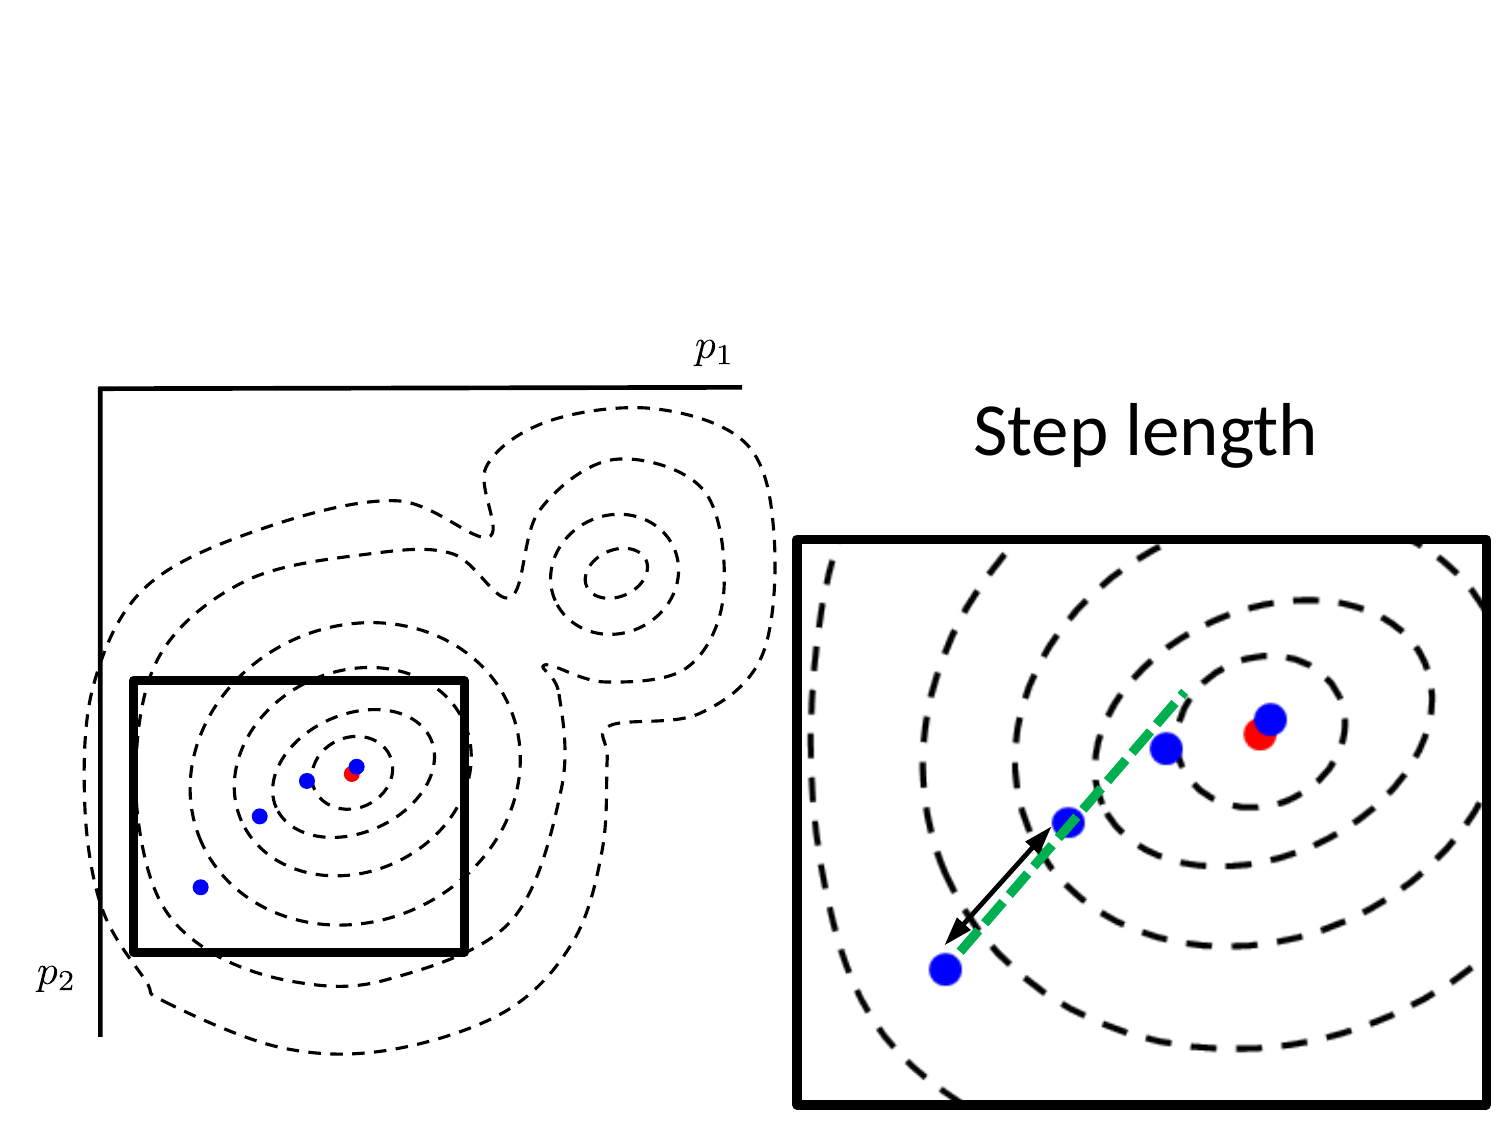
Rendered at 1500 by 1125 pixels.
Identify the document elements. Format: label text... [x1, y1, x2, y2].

text_box [253, 810, 266, 823]
text_box [693, 339, 733, 367]
text_box [194, 881, 207, 894]
picture [802, 544, 1482, 1100]
text_box [301, 775, 313, 787]
text_box Step length [809, 373, 1483, 479]
text_box [345, 760, 363, 780]
text_box [35, 965, 75, 993]
